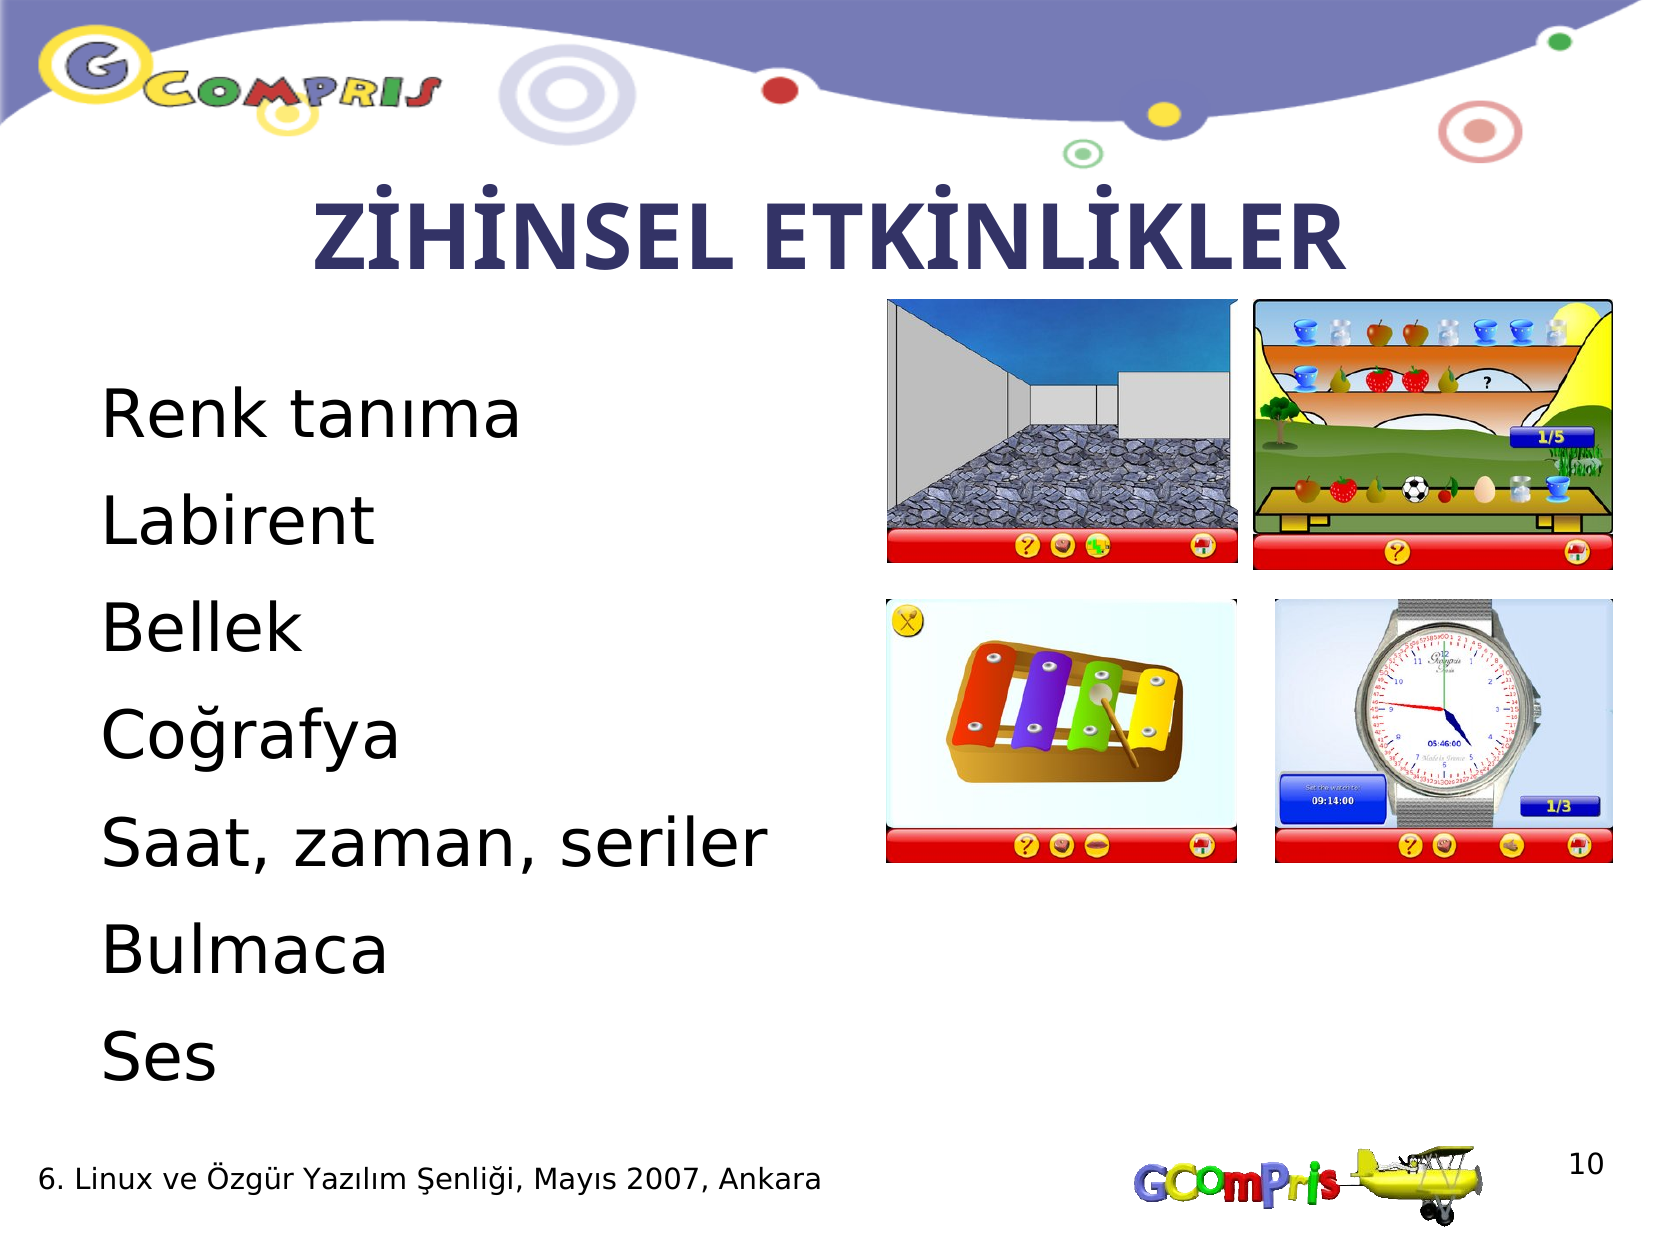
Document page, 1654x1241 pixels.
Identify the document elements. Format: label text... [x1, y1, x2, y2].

picture [1253, 299, 1613, 570]
picture [0, 0, 1654, 192]
picture [1125, 1124, 1494, 1238]
list Renk tanıma Labirent Bellek Coğrafya Saat, zaman, seriler Bulmaca Ses [82, 375, 1571, 1097]
title ZİHİNSEL ETKİNLİKLER [86, 130, 1576, 338]
picture [886, 599, 1237, 863]
picture [887, 299, 1238, 563]
picture [1275, 599, 1613, 863]
